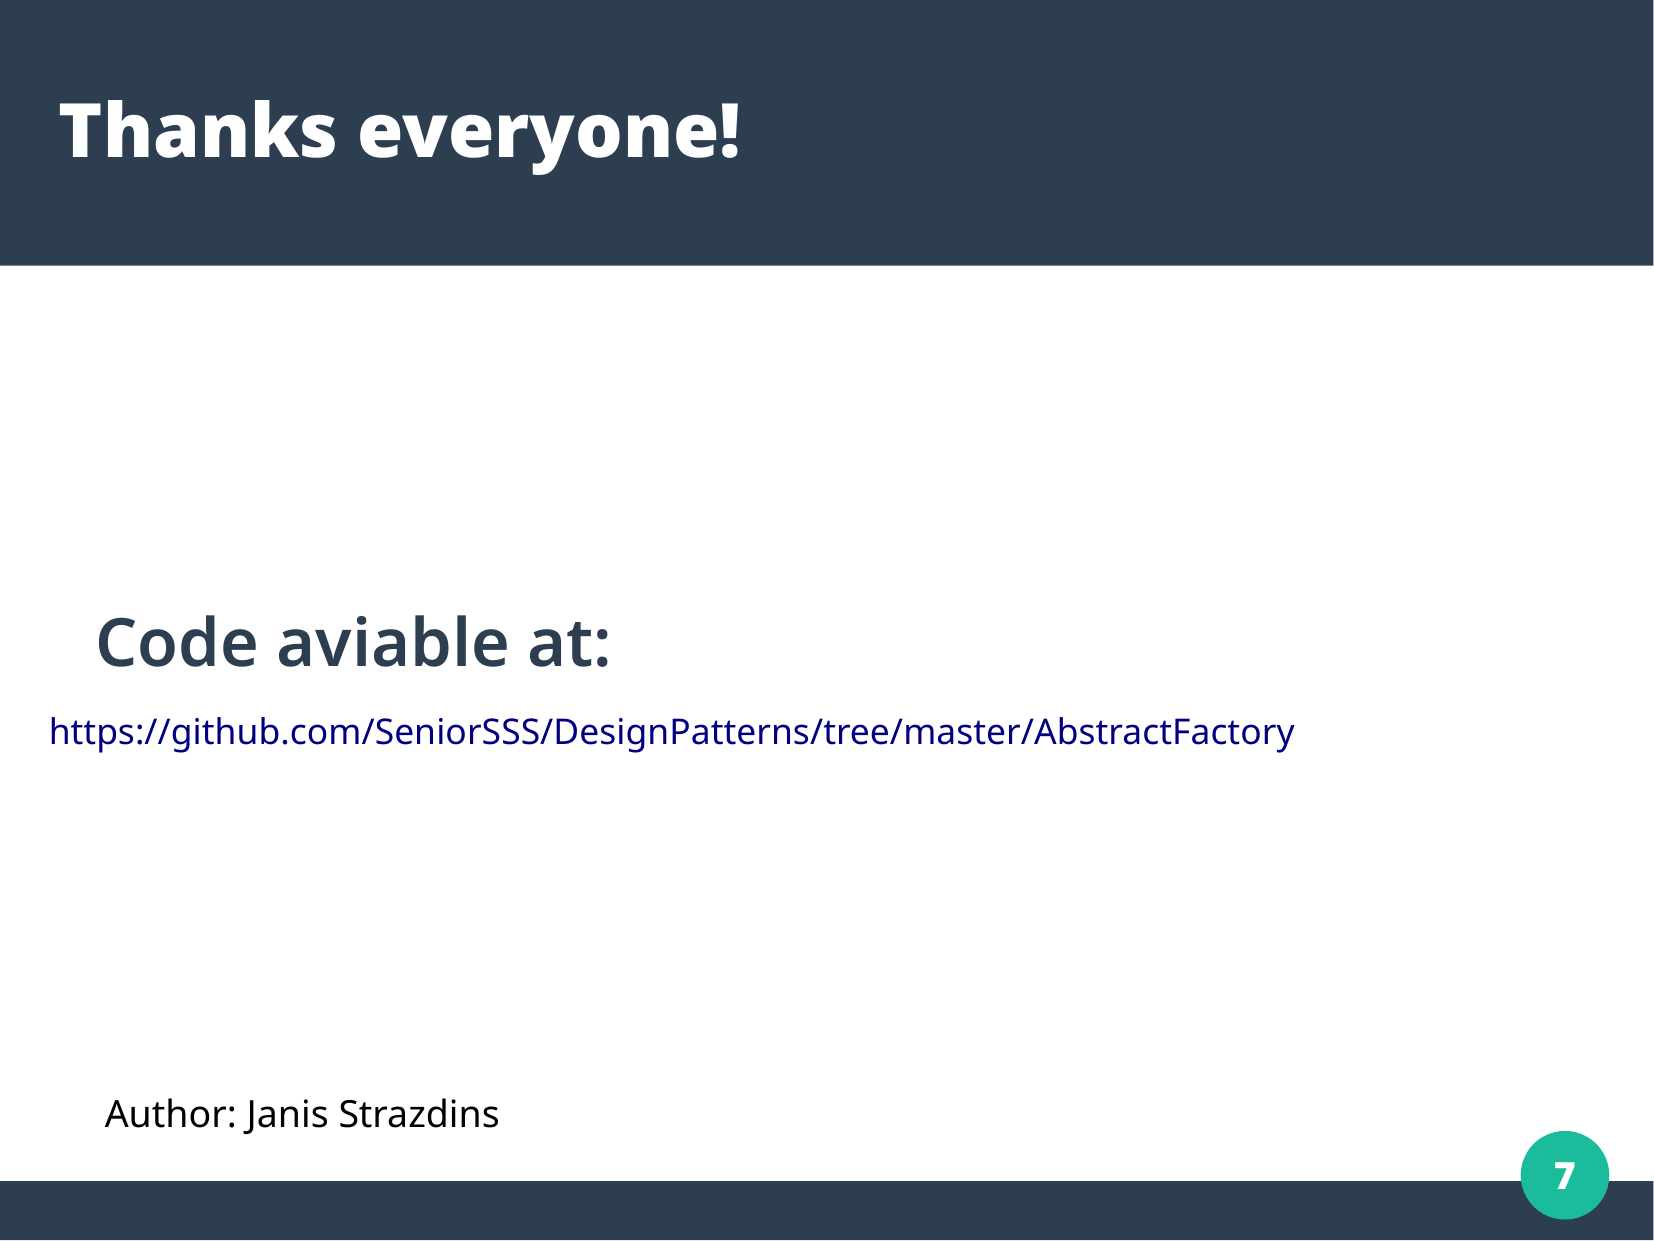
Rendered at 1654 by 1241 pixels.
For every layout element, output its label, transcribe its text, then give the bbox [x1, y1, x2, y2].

title Thanks everyone! [59, 49, 1595, 207]
list Code aviable at: [24, 594, 1561, 706]
text_box https://github.com/SeniorSSS/DesignPatterns/tree/master/AbstractFactory [34, 699, 1618, 778]
text_box Author: Janis Strazdins [90, 1080, 661, 1143]
